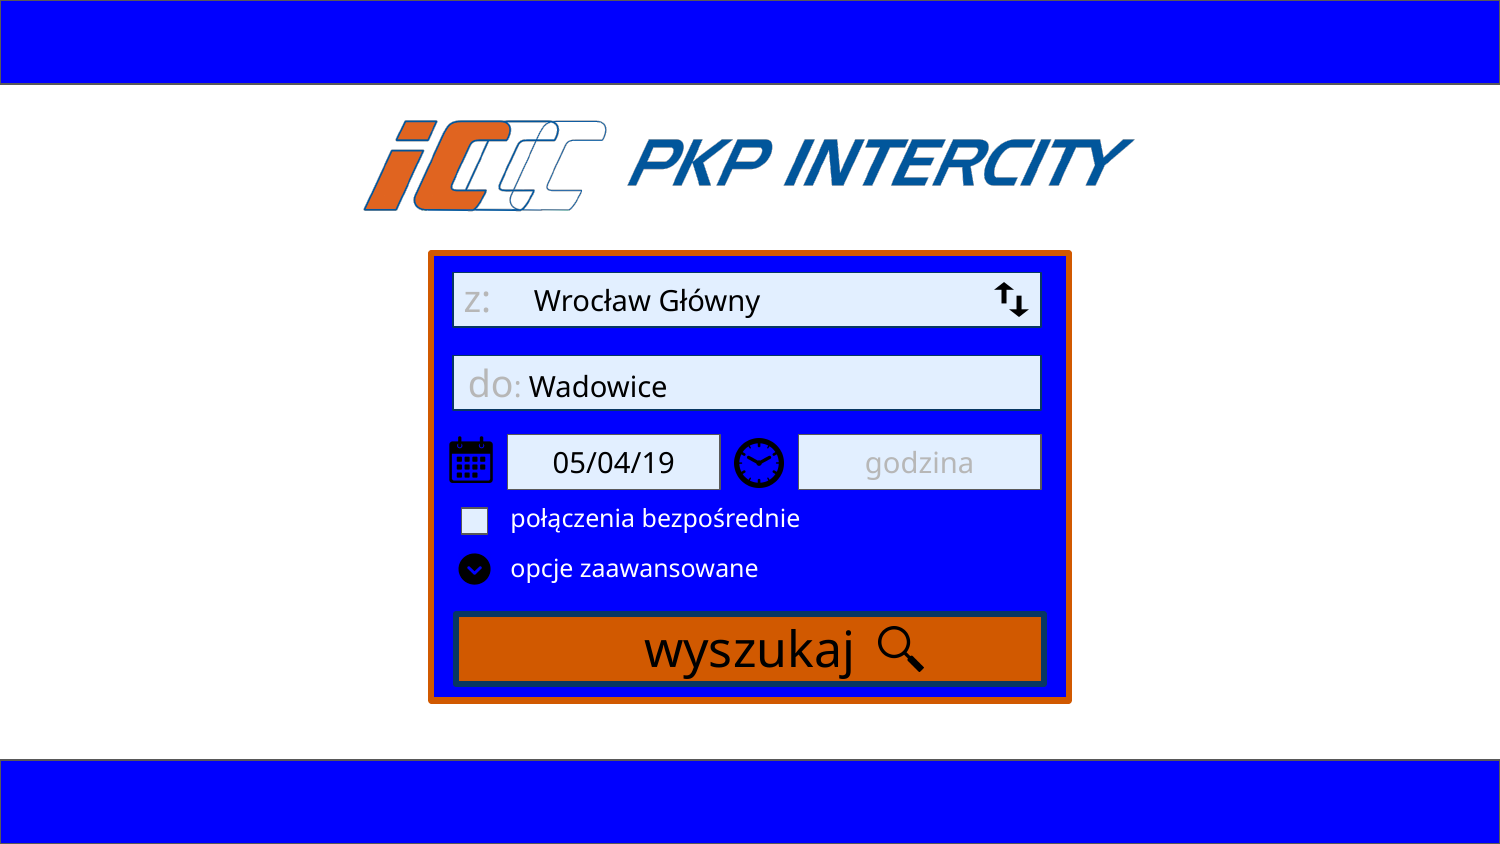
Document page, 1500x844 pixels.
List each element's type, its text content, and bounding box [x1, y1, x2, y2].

picture [446, 434, 496, 490]
text_box wyszukaj [455, 614, 1044, 684]
text_box Wrocław Główny [586, 272, 1041, 328]
picture [994, 282, 1029, 318]
text_box godzina [798, 434, 1041, 490]
text_box 05/04/19 [507, 434, 721, 490]
text_box do: Wadowice [453, 355, 1041, 410]
picture [336, 99, 1158, 228]
picture [878, 626, 924, 672]
picture [734, 438, 784, 488]
text_box z: [440, 259, 586, 344]
text_box połączenia bezpośrednie [495, 502, 958, 549]
text_box [0, 759, 1500, 844]
picture [457, 552, 492, 587]
text_box [431, 253, 1069, 701]
text_box opcje zaawansowane [495, 552, 970, 592]
text_box [0, 0, 1500, 84]
